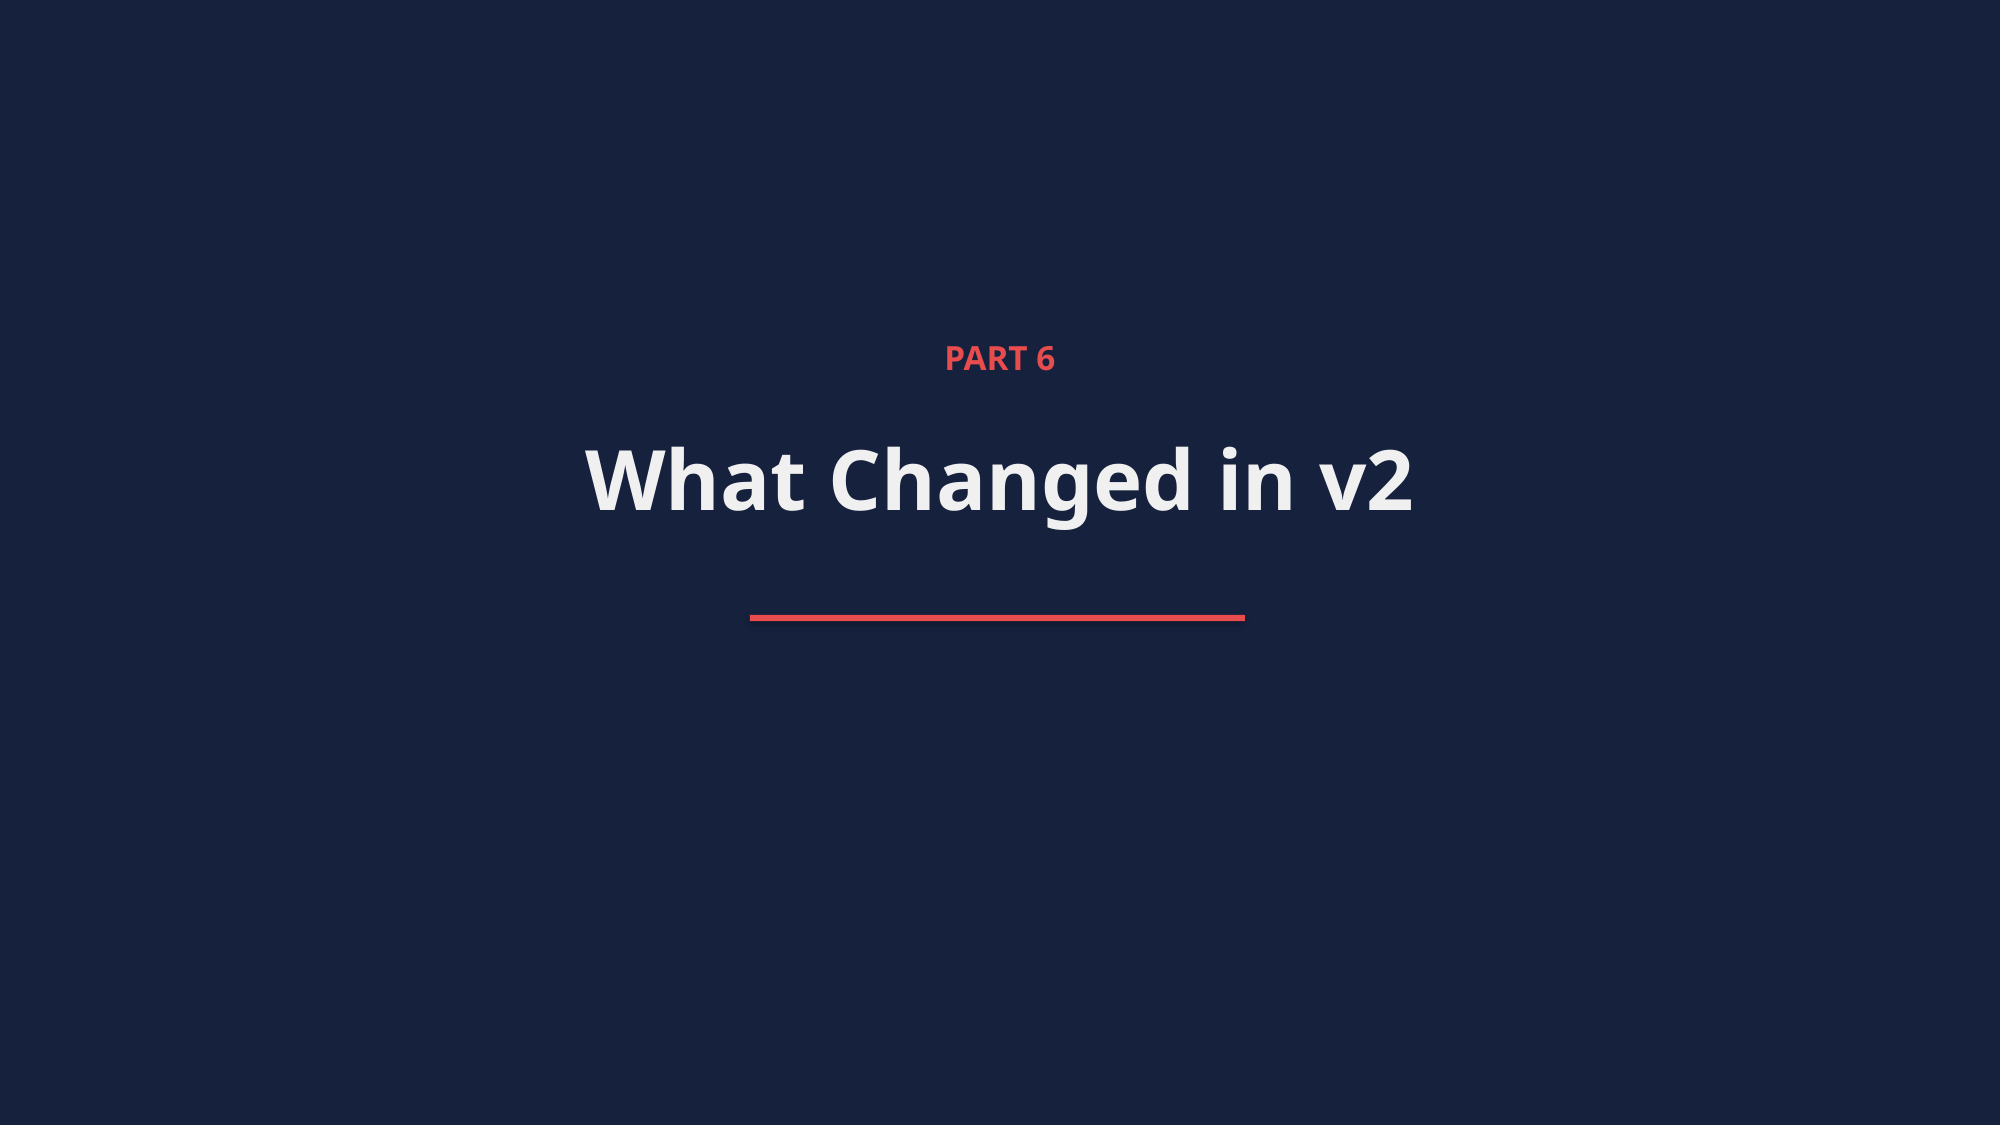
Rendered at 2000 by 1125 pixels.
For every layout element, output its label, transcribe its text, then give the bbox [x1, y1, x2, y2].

text_box What Changed in v2 [89, 420, 1910, 535]
text_box [749, 614, 1245, 622]
text_box PART 6 [89, 329, 1910, 385]
